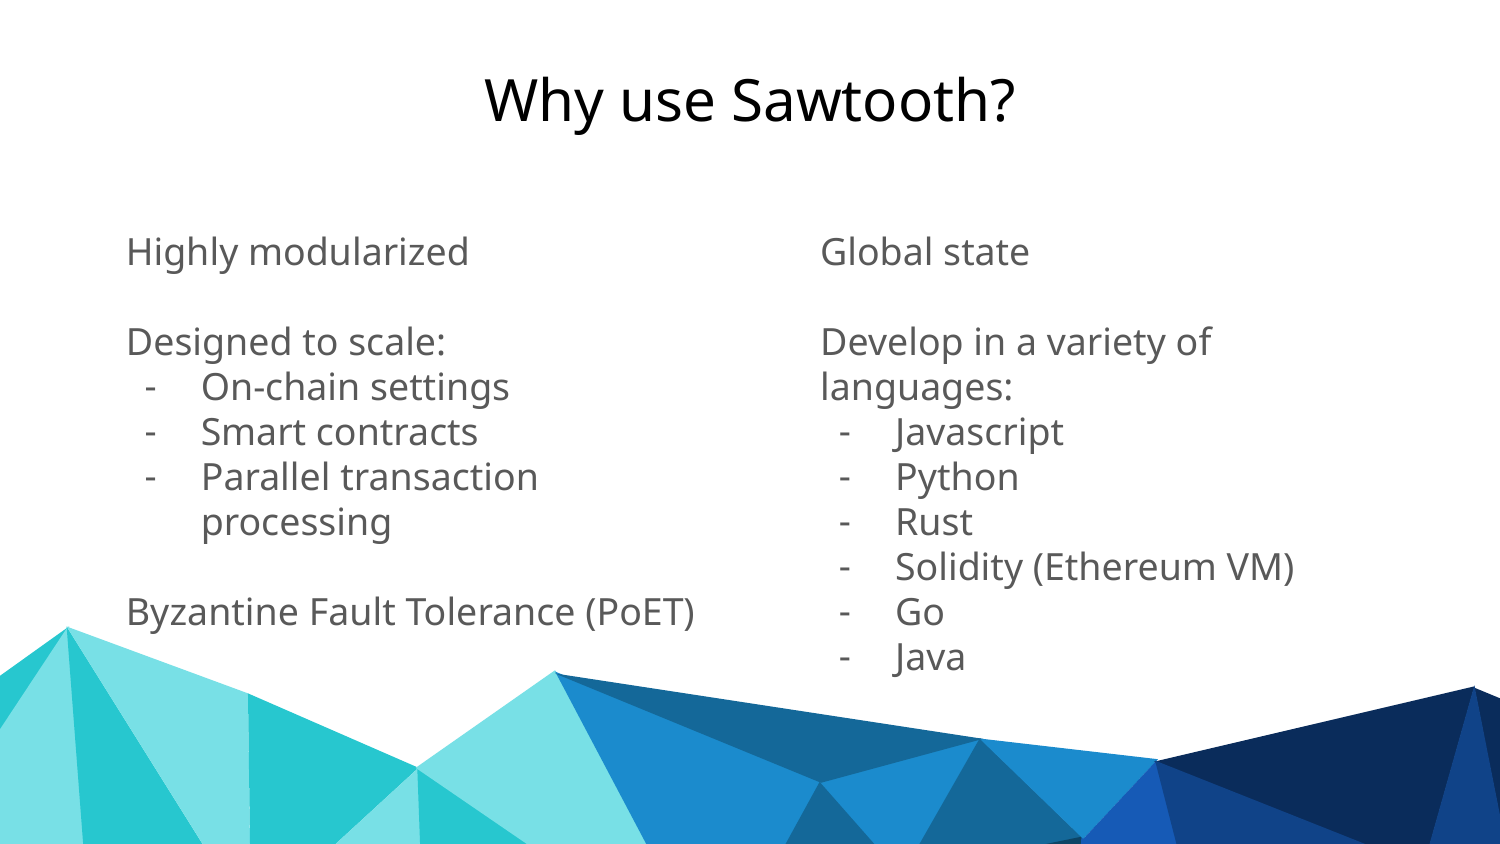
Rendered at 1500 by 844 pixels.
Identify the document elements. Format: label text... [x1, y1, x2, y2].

title Why use Sawtooth? [51, 47, 1449, 142]
text_box [0, 626, 1500, 844]
list Global state Develop in a variety of languages: Javascript Python Rust Solidity (Ethereum VM) Go Java [805, 213, 1368, 736]
list Highly modularized Designed to scale: On-chain settings Smart contracts Parallel transaction processing Byzantine Fault Tolerance (PoET) [110, 213, 728, 736]
